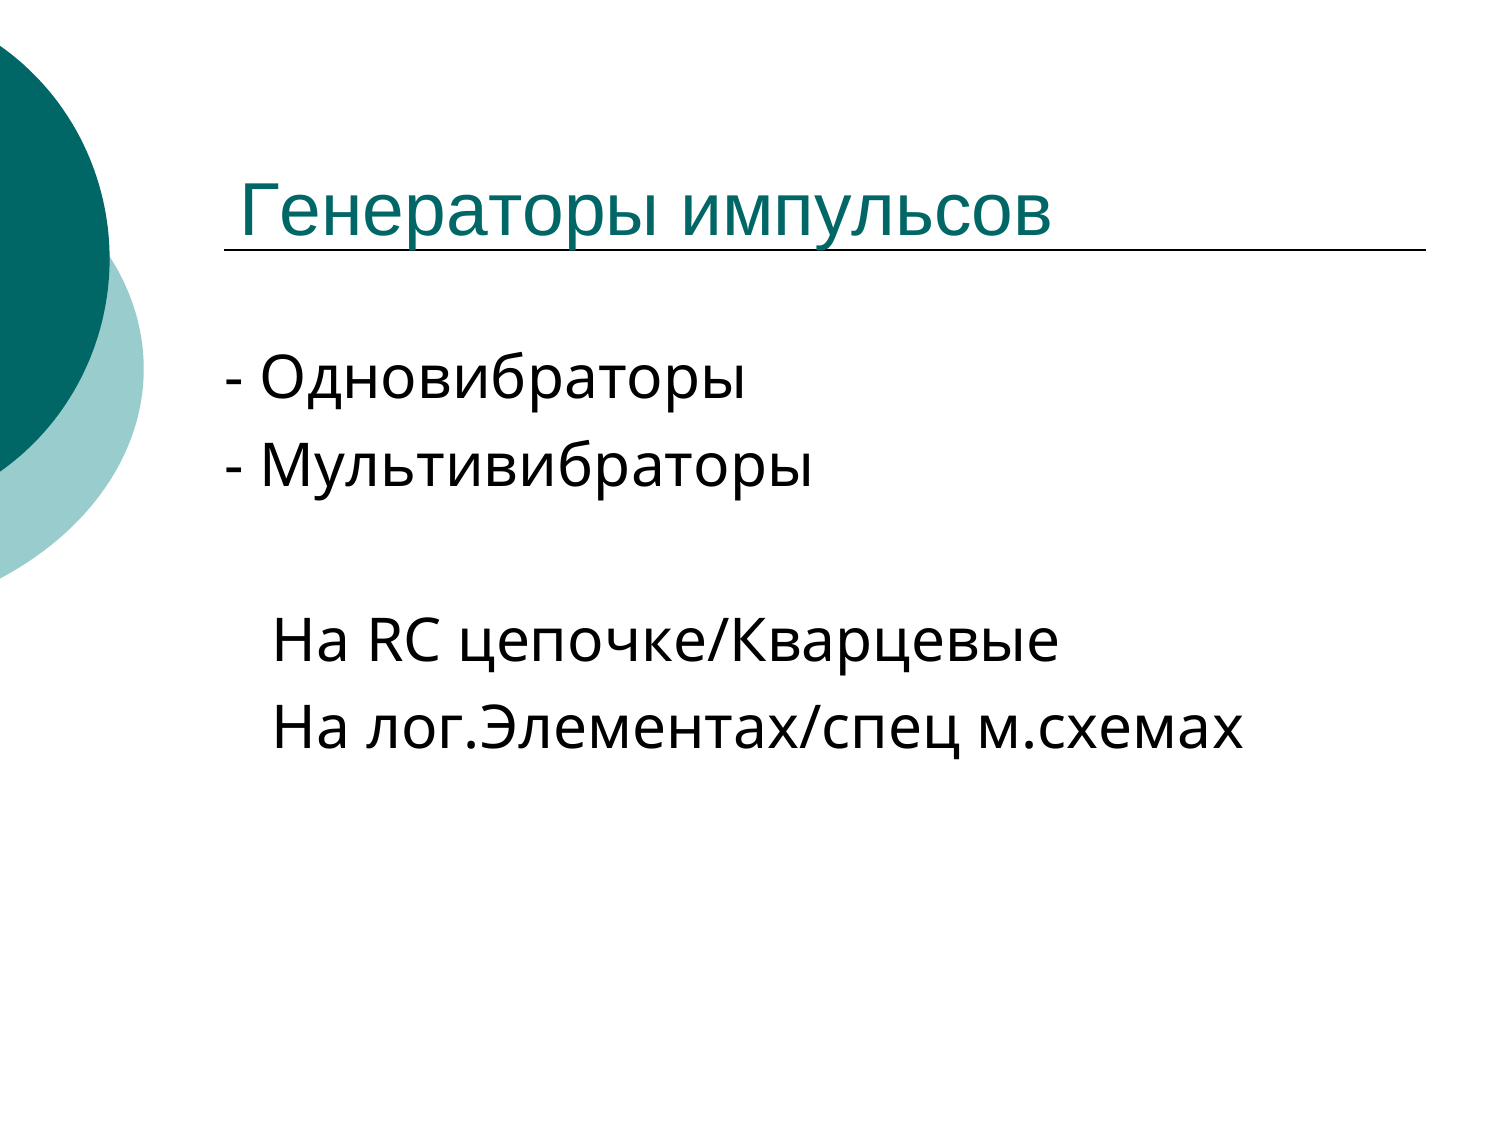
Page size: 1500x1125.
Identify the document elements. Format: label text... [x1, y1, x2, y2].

subtitle - Одновибраторы - Мультивибраторы На RC цепочке/Кварцевые На лог.Элементах/спец м.схемах [224, 299, 1425, 975]
title Генераторы импульсов [224, 70, 1425, 259]
